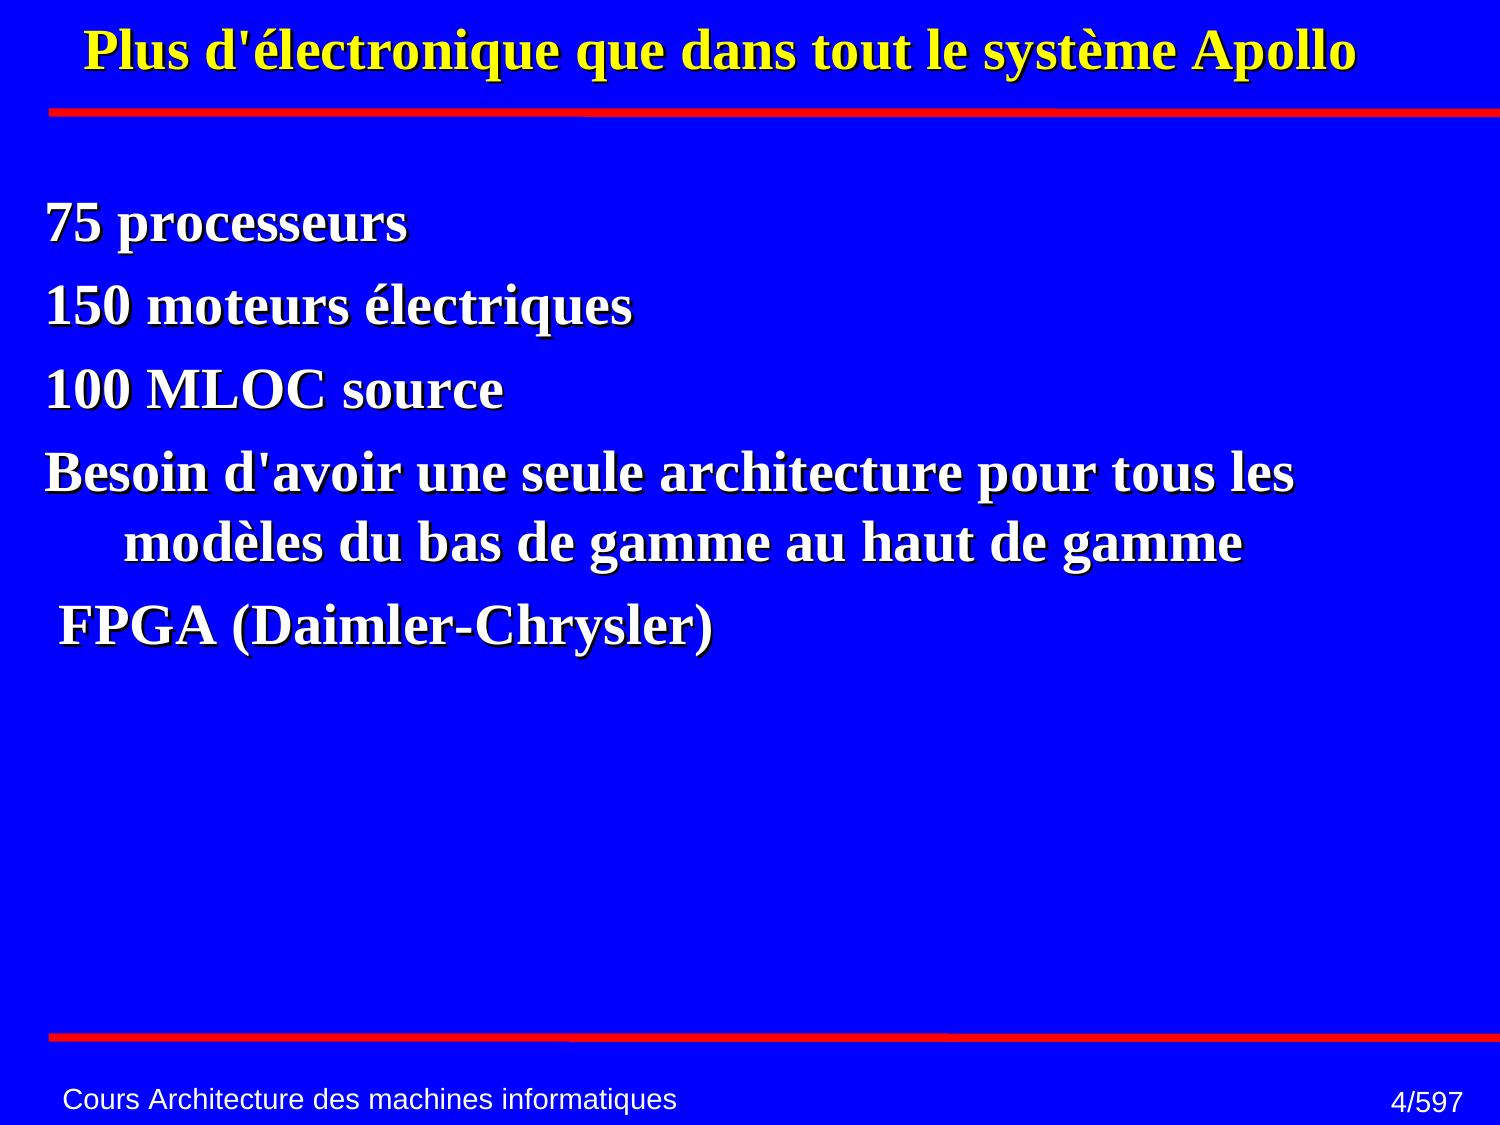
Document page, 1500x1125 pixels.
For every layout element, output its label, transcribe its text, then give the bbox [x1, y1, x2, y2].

list 75 processeurs 150 moteurs électriques 100 MLOC source Besoin d'avoir une seule architecture pour tous les modèles du bas de gamme au haut de gamme FPGA (Daimler-Chrysler) [29, 177, 1447, 1125]
title Plus d'électronique que dans tout le système Apollo [29, 0, 1412, 89]
